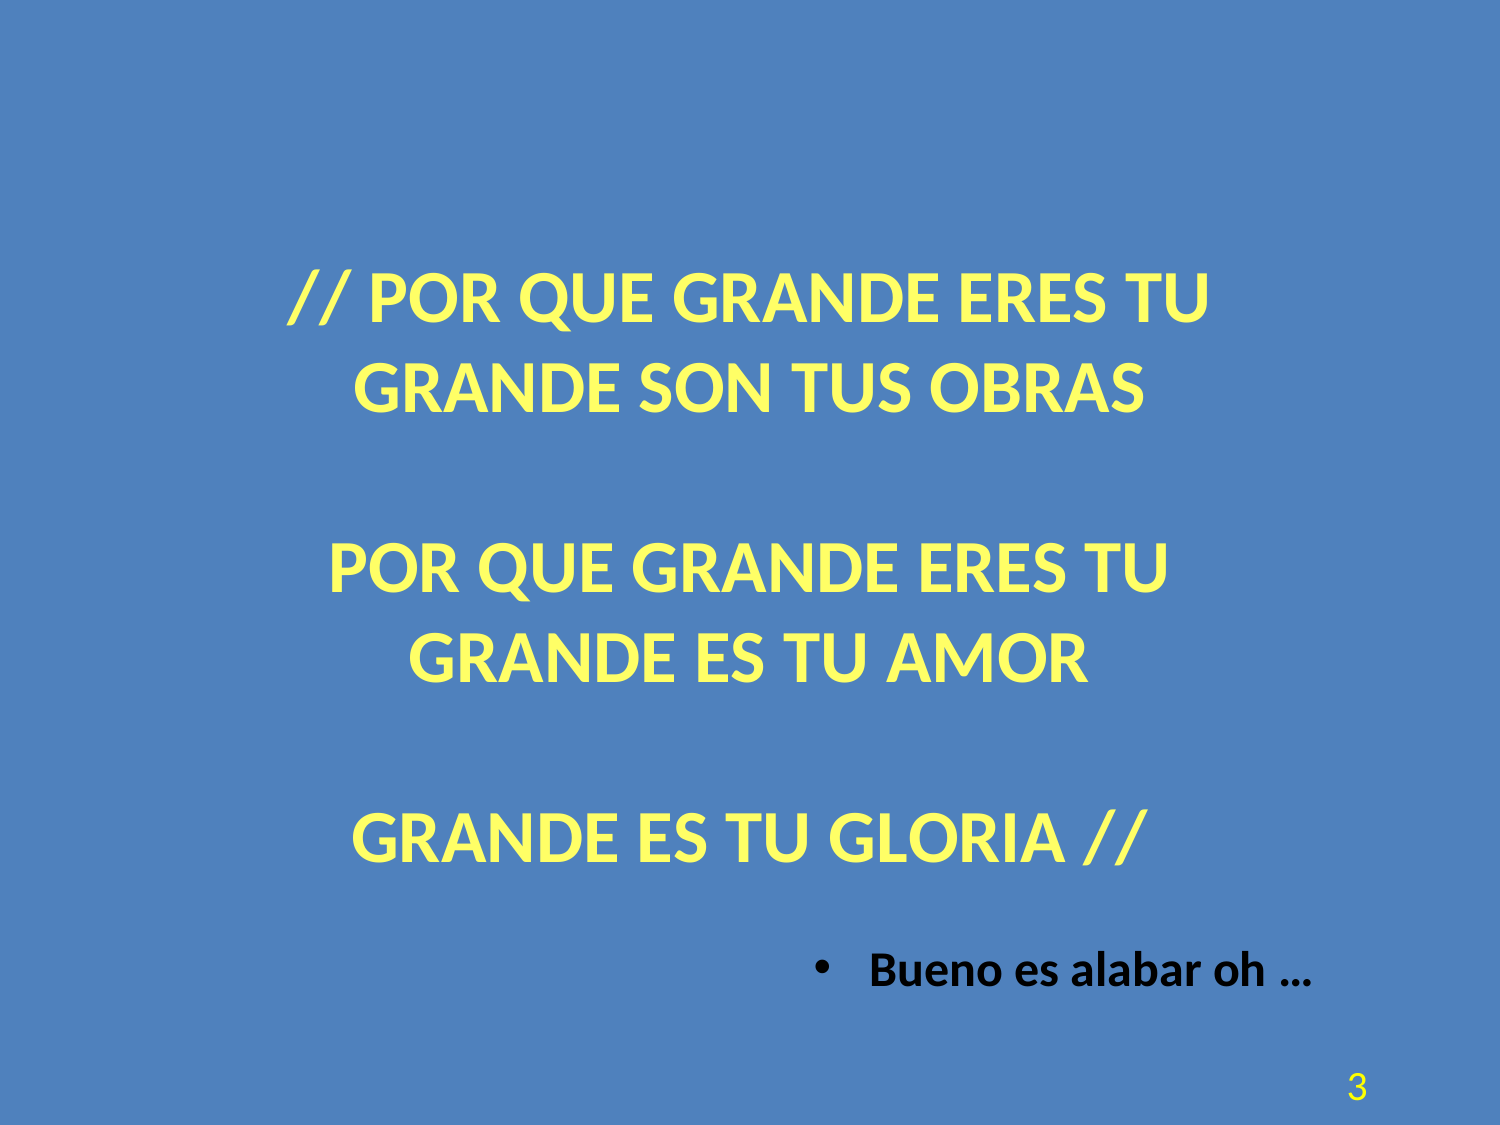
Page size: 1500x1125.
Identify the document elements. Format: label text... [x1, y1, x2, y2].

text_box Bueno es alabar oh … [616, 928, 1329, 1012]
title // POR QUE GRANDE ERES TU GRANDE SON TUS OBRAS POR QUE GRANDE ERES TU GRANDE ES TU AMOR GRANDE ES TU GLORIA // [75, 468, 1426, 657]
text_box <número> [1230, 1042, 1383, 1125]
